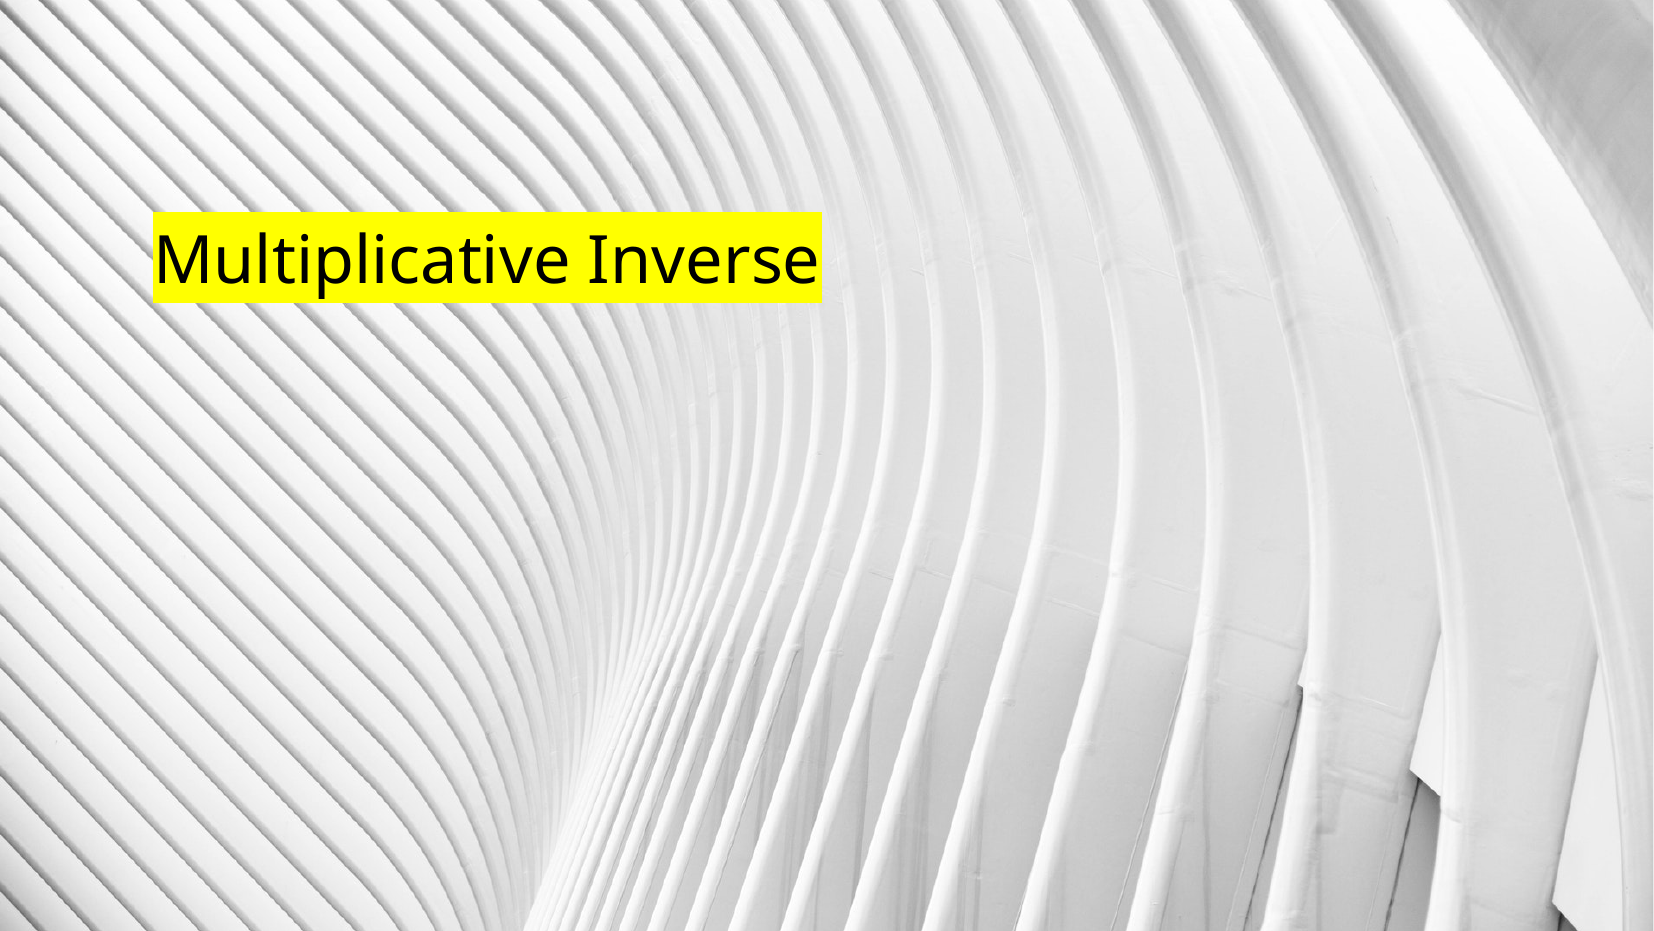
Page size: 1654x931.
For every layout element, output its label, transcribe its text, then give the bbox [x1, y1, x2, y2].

list Multiplicative Inverse [82, 217, 1571, 839]
picture [0, 0, 1654, 931]
